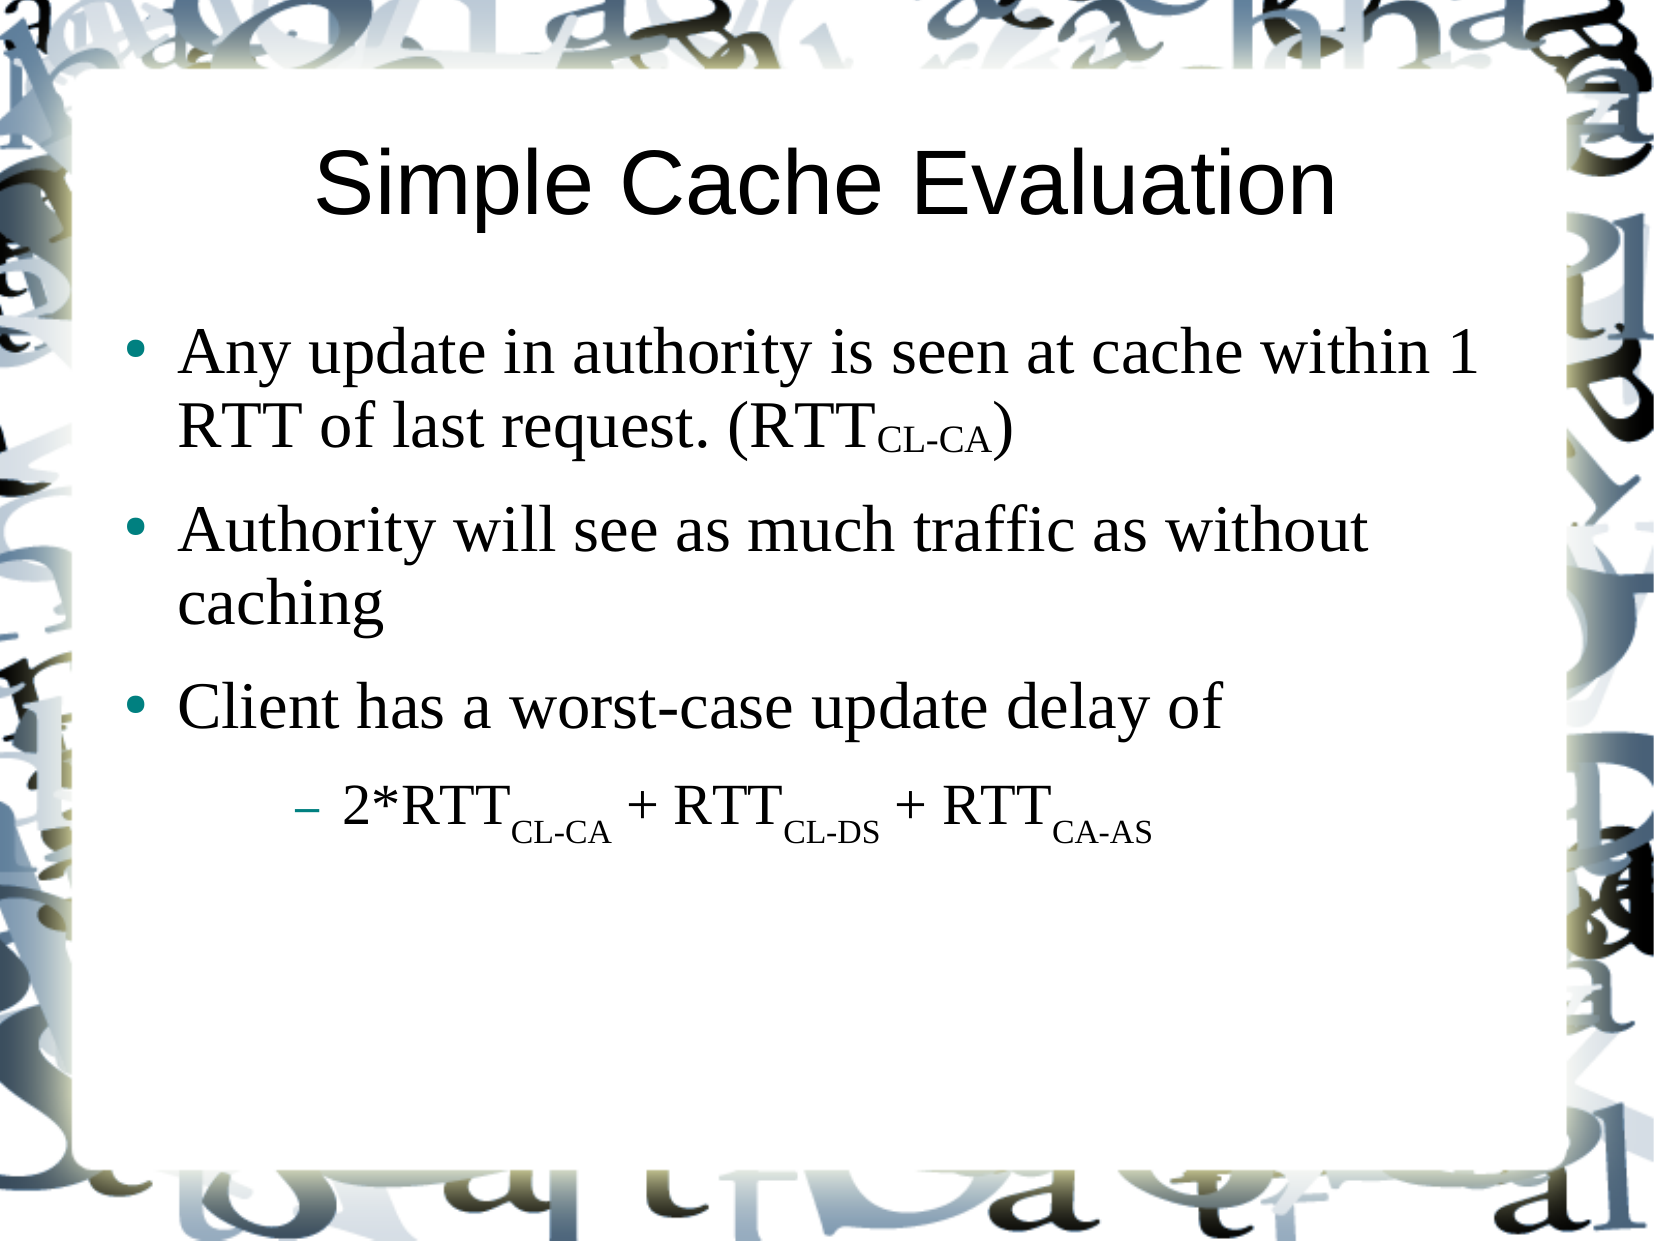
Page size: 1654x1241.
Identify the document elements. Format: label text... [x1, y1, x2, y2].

title Simple Cache Evaluation [82, 78, 1571, 287]
picture [0, 0, 1654, 1241]
list Any update in authority is seen at cache within 1 RTT of last request. (RTTCL-CA) Authority will see as much traffic as without caching Client has a worst-case update delay of 2*RTTCL-CA + RTTCL-DS + RTTCA-AS [106, 313, 1530, 1034]
